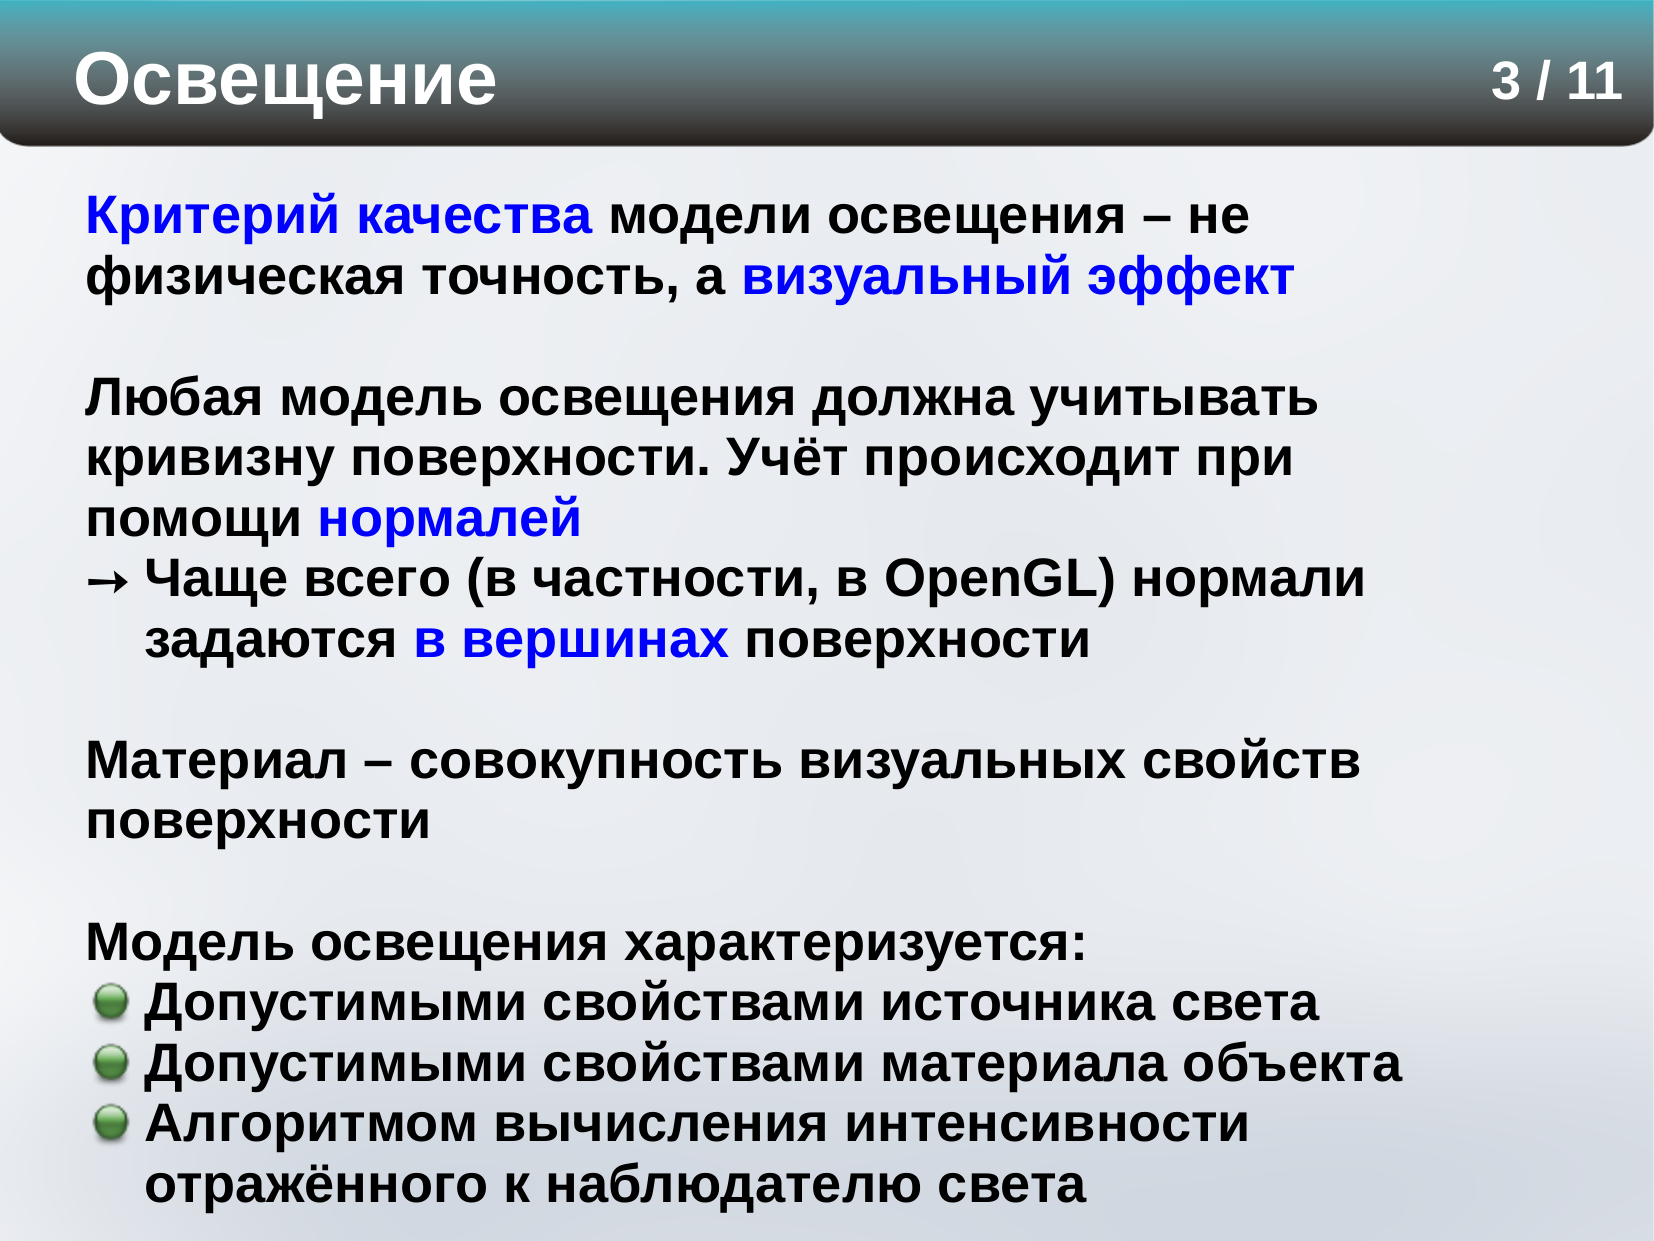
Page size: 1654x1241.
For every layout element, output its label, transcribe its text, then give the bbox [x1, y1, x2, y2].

picture [0, 0, 1654, 1241]
text_box Освещение [59, 29, 916, 129]
text_box <number> / 11 [1476, 42, 1654, 179]
text_box Критерий качества модели освещения – не физическая точность, а визуальный эффект Любая модель освещения должна учитывать кривизну поверхности. Учёт происходит при помощи нормалей Чаще всего (в частности, в OpenGL) нормали задаются в вершинах поверхности Материал – совокупность визуальных свойств поверхности Модель освещения характеризуется: Допустимыми свойствами источника света Допустимыми свойствами материала объекта Алгоритмом вычисления интенсивности отражённого к наблюдателю света [70, 177, 1506, 1222]
